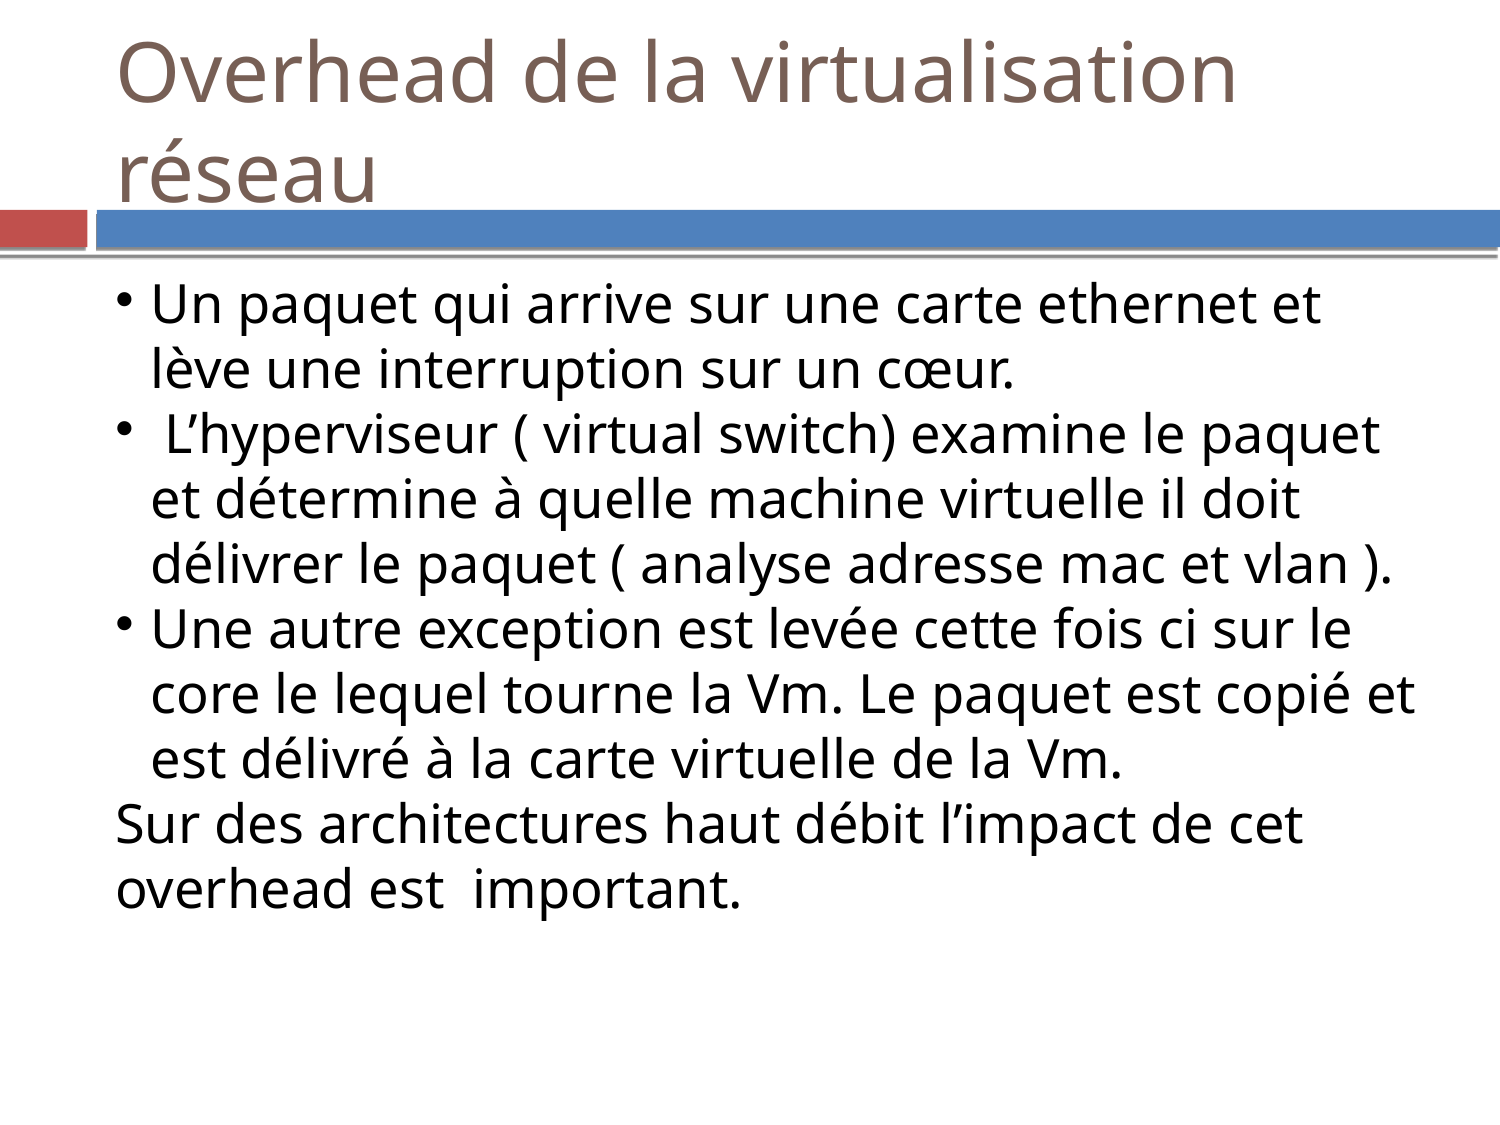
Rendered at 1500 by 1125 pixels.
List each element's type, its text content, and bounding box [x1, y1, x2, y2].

text_box Overhead de la virtualisation réseau [100, 37, 1438, 200]
text_box Un paquet qui arrive sur une carte ethernet et lève une interruption sur un cœur. L’hyperviseur ( virtual switch) examine le paquet et détermine à quelle machine virtuelle il doit délivrer le paquet ( analyse adresse mac et vlan ). Une autre exception est levée cette fois ci sur le core le lequel tourne la Vm. Le paquet est copié et est délivré à la carte virtuelle de la Vm. Sur des architectures haut débit l’impact de cet overhead est important. [100, 262, 1438, 1000]
